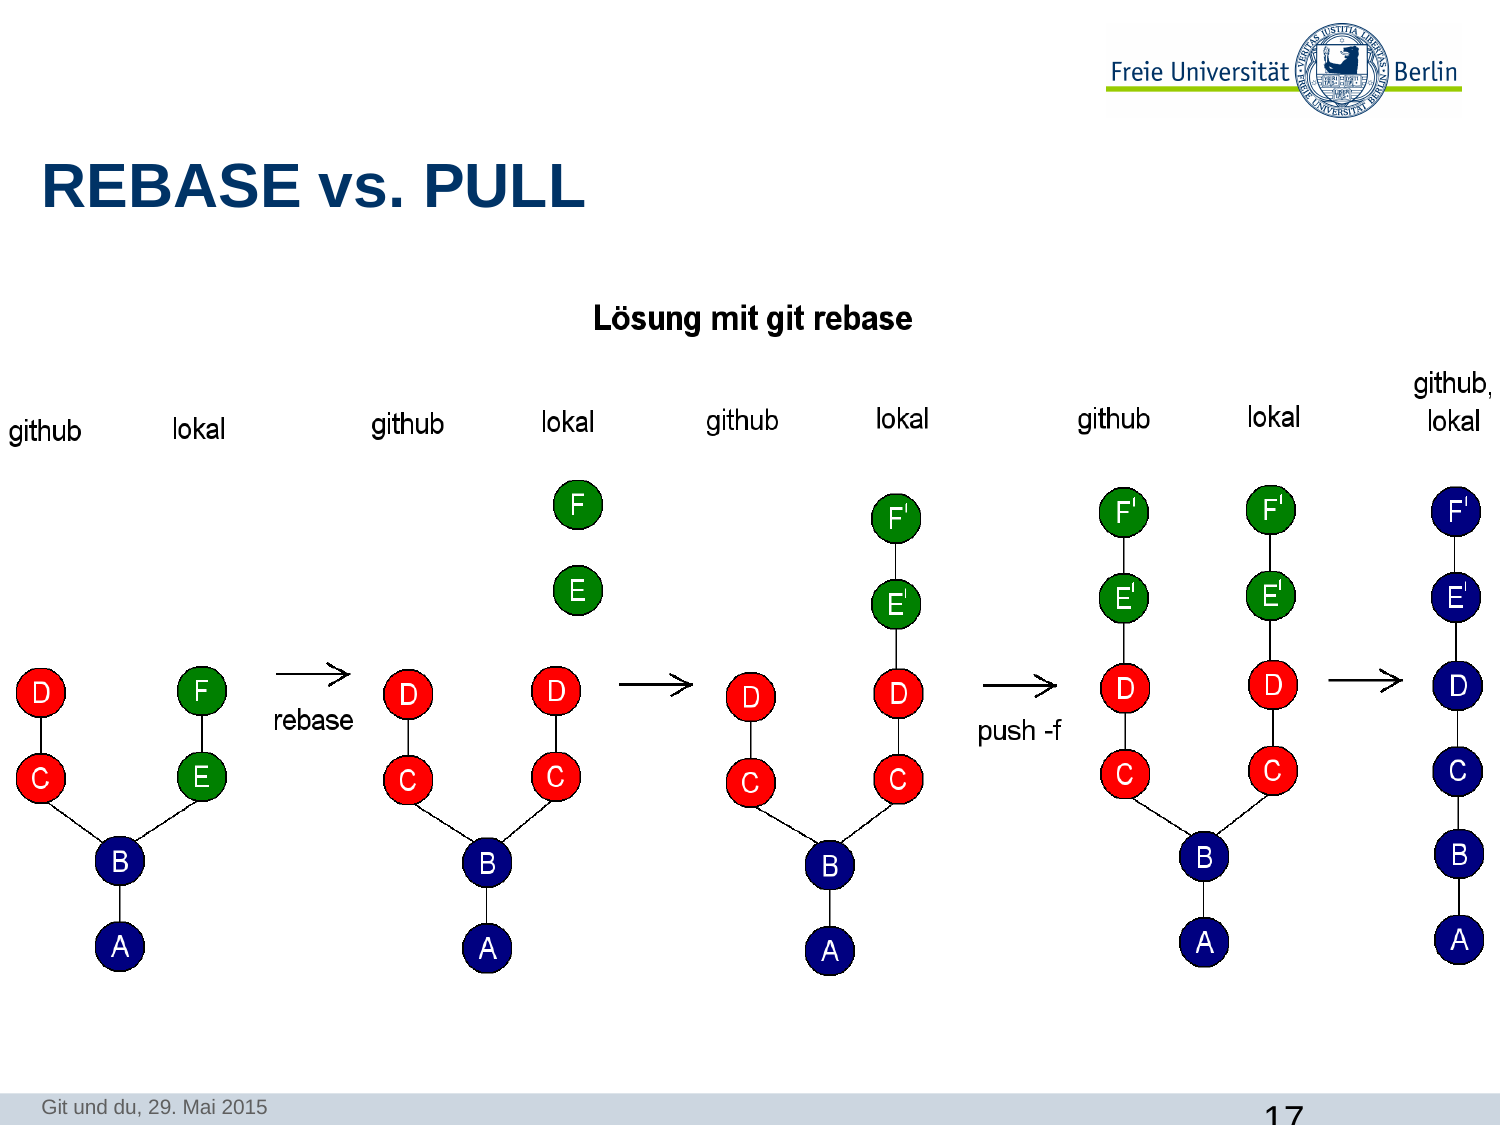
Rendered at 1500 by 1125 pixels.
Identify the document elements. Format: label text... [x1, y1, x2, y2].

title REBASE vs. PULL [41, 150, 1460, 221]
picture [1106, 23, 1462, 118]
picture [0, 279, 1500, 993]
